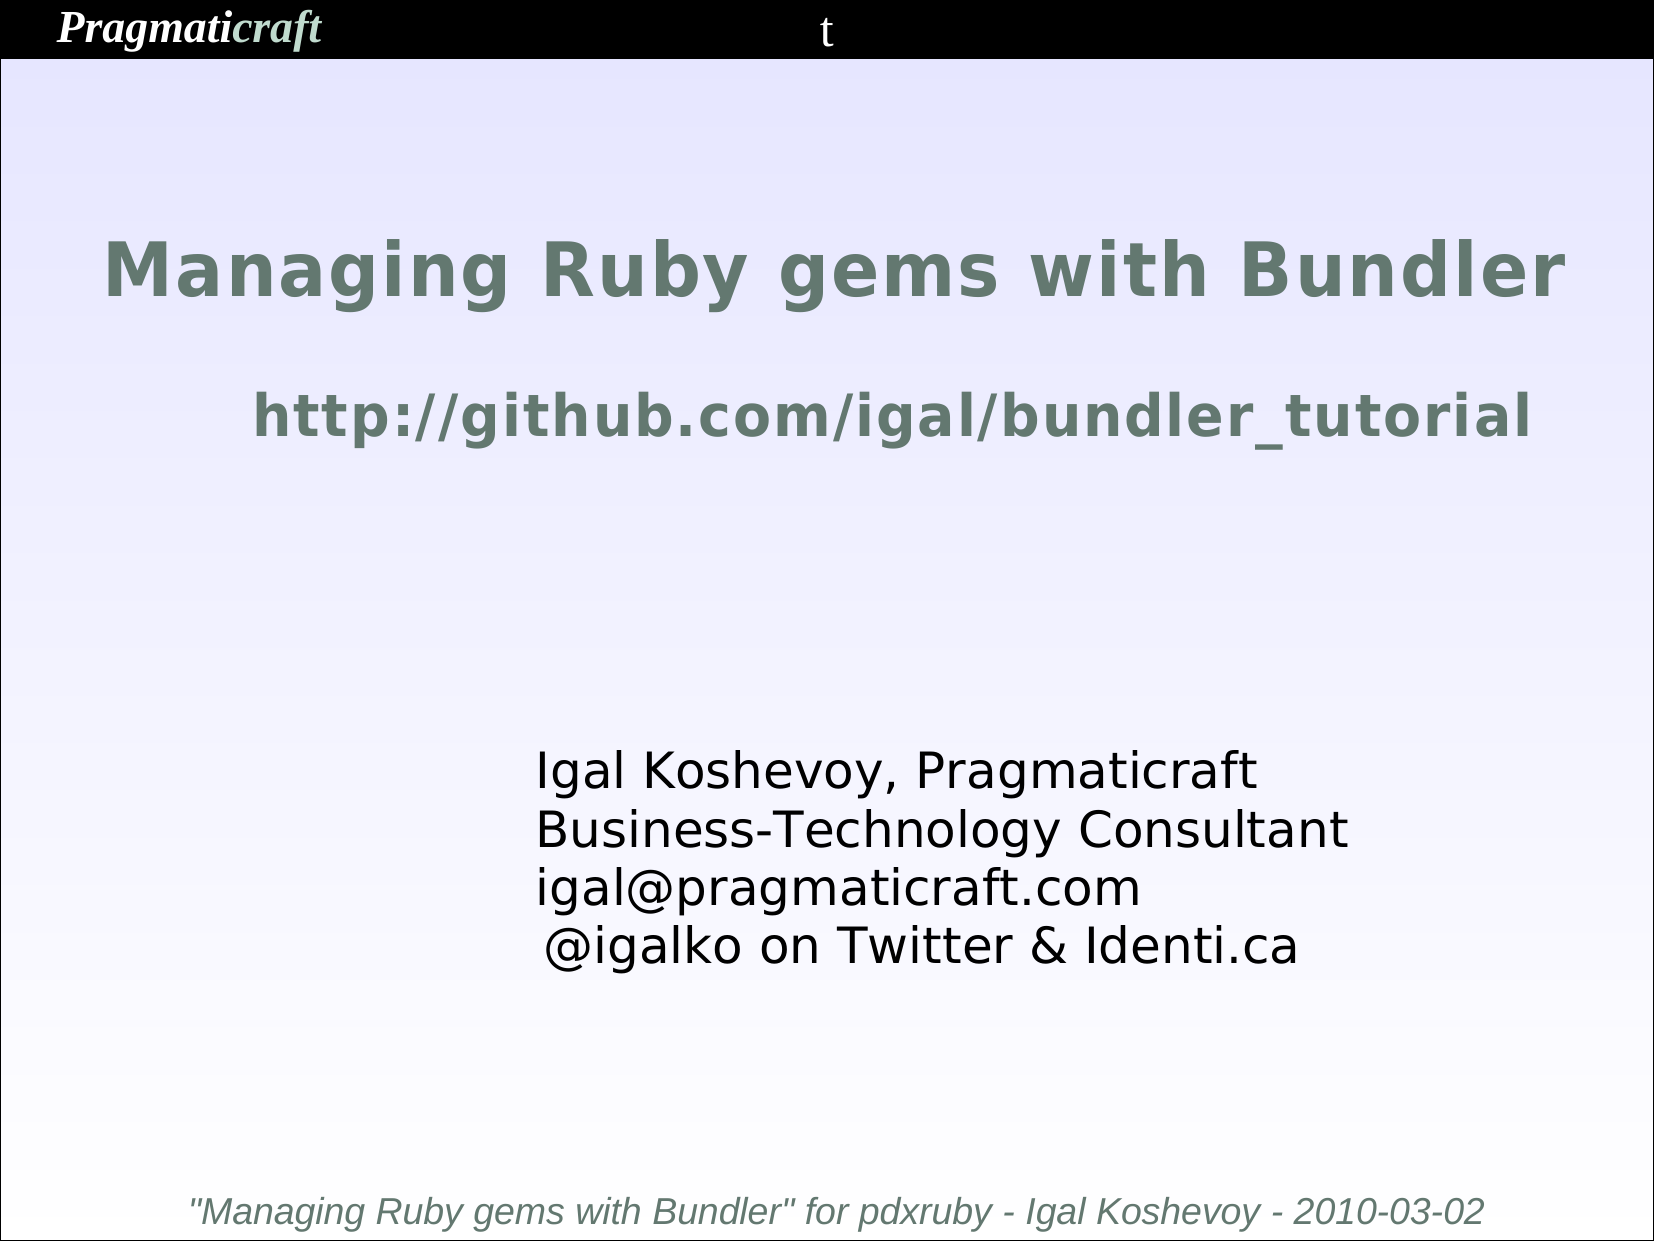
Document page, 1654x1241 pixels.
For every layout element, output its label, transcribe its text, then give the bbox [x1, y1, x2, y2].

subtitle Igal Koshevoy, Pragmaticraft Business-Technology Consultant igal@pragmaticraft.com @igalko on Twitter & Identi.ca [535, 667, 1580, 1051]
title Managing Ruby gems with Bundler http://github.com/igal/bundler_tutorial [102, 158, 1654, 519]
